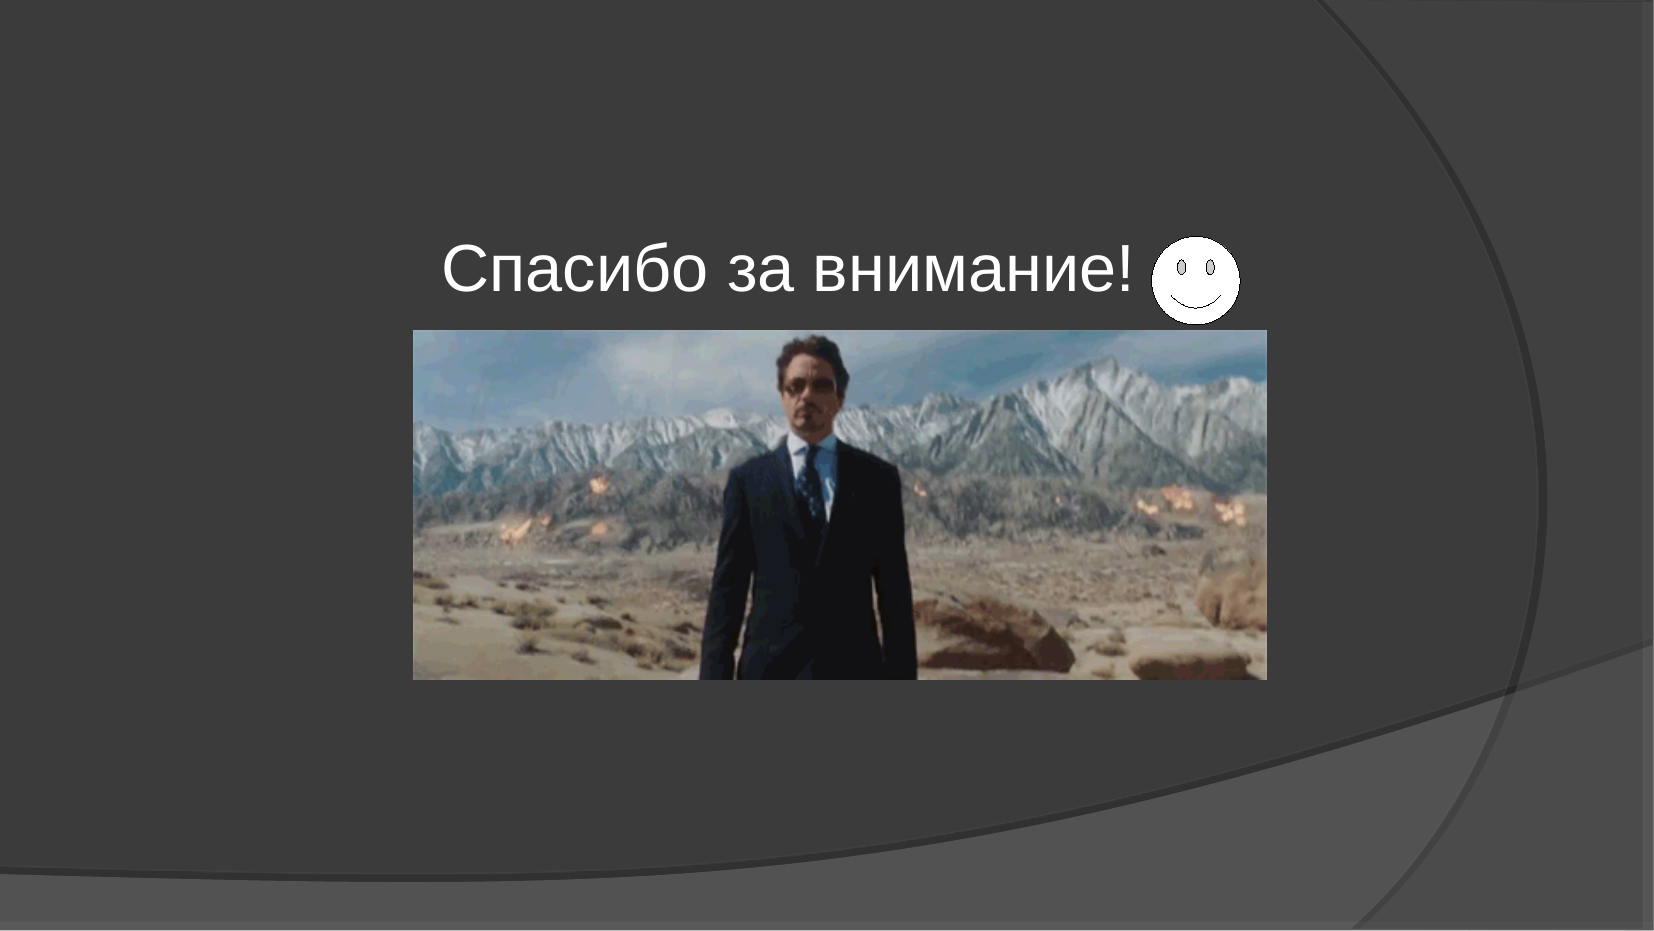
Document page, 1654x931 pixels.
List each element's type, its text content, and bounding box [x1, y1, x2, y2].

text_box [1151, 236, 1241, 325]
list Спасибо за внимание! [0, 217, 1489, 758]
picture [413, 330, 1267, 680]
